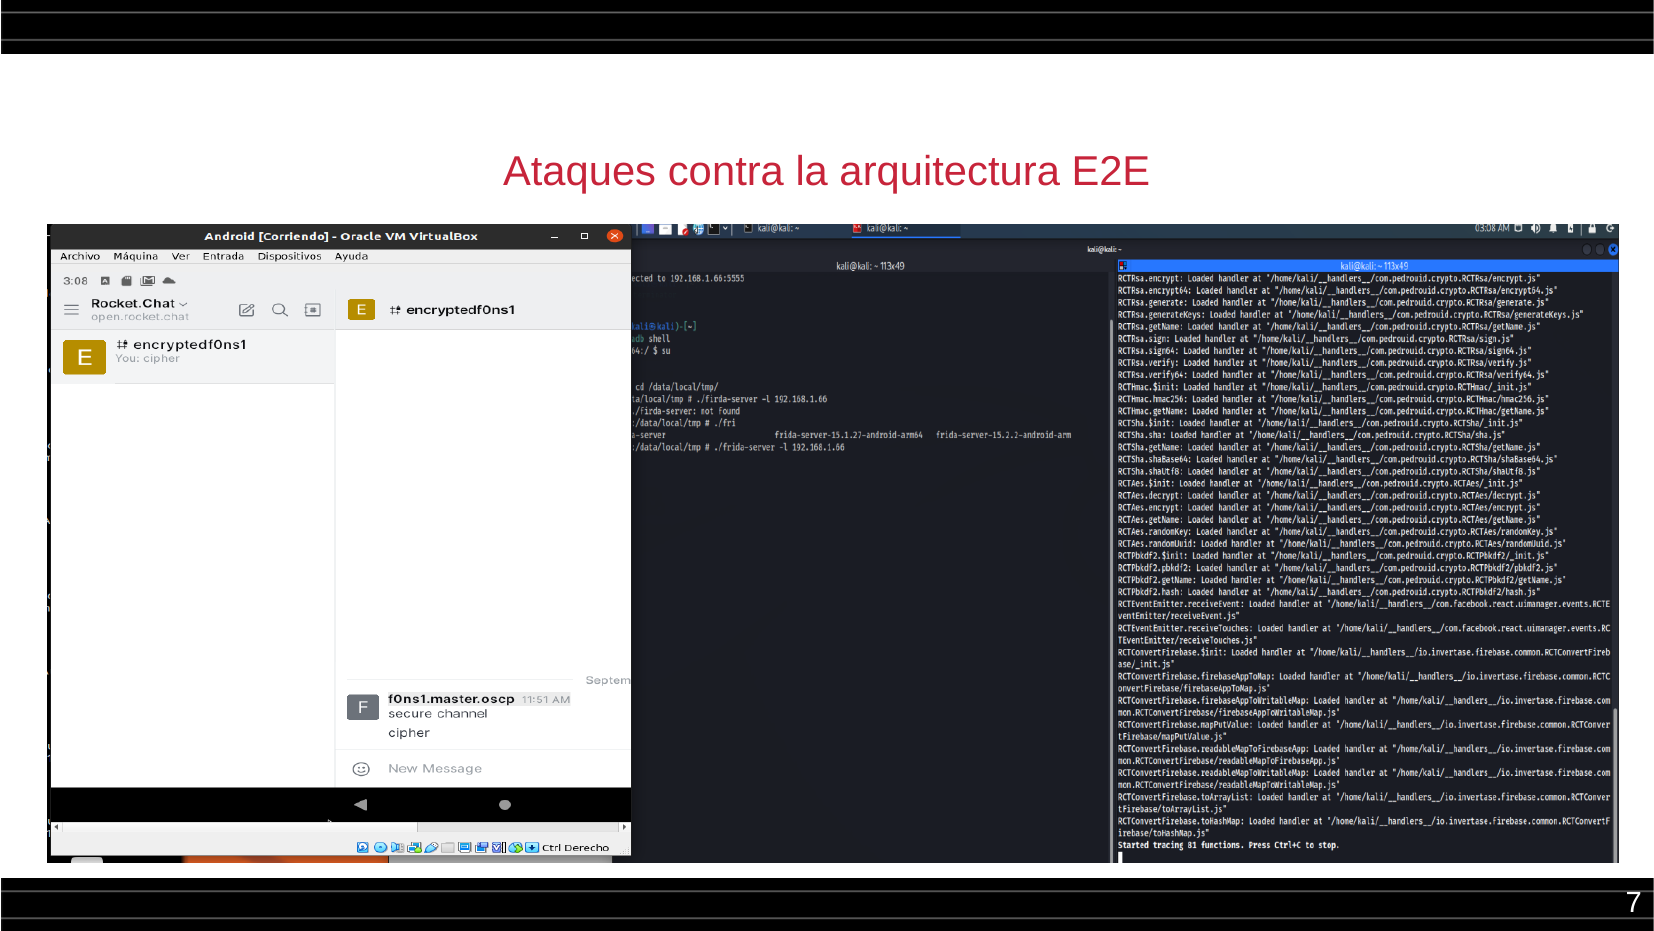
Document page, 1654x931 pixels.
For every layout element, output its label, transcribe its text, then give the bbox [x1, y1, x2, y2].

picture [1, 878, 1654, 931]
title Ataques contra la arquitectura E2E [82, 92, 1571, 224]
picture [1, 0, 1654, 54]
picture [47, 224, 1619, 863]
